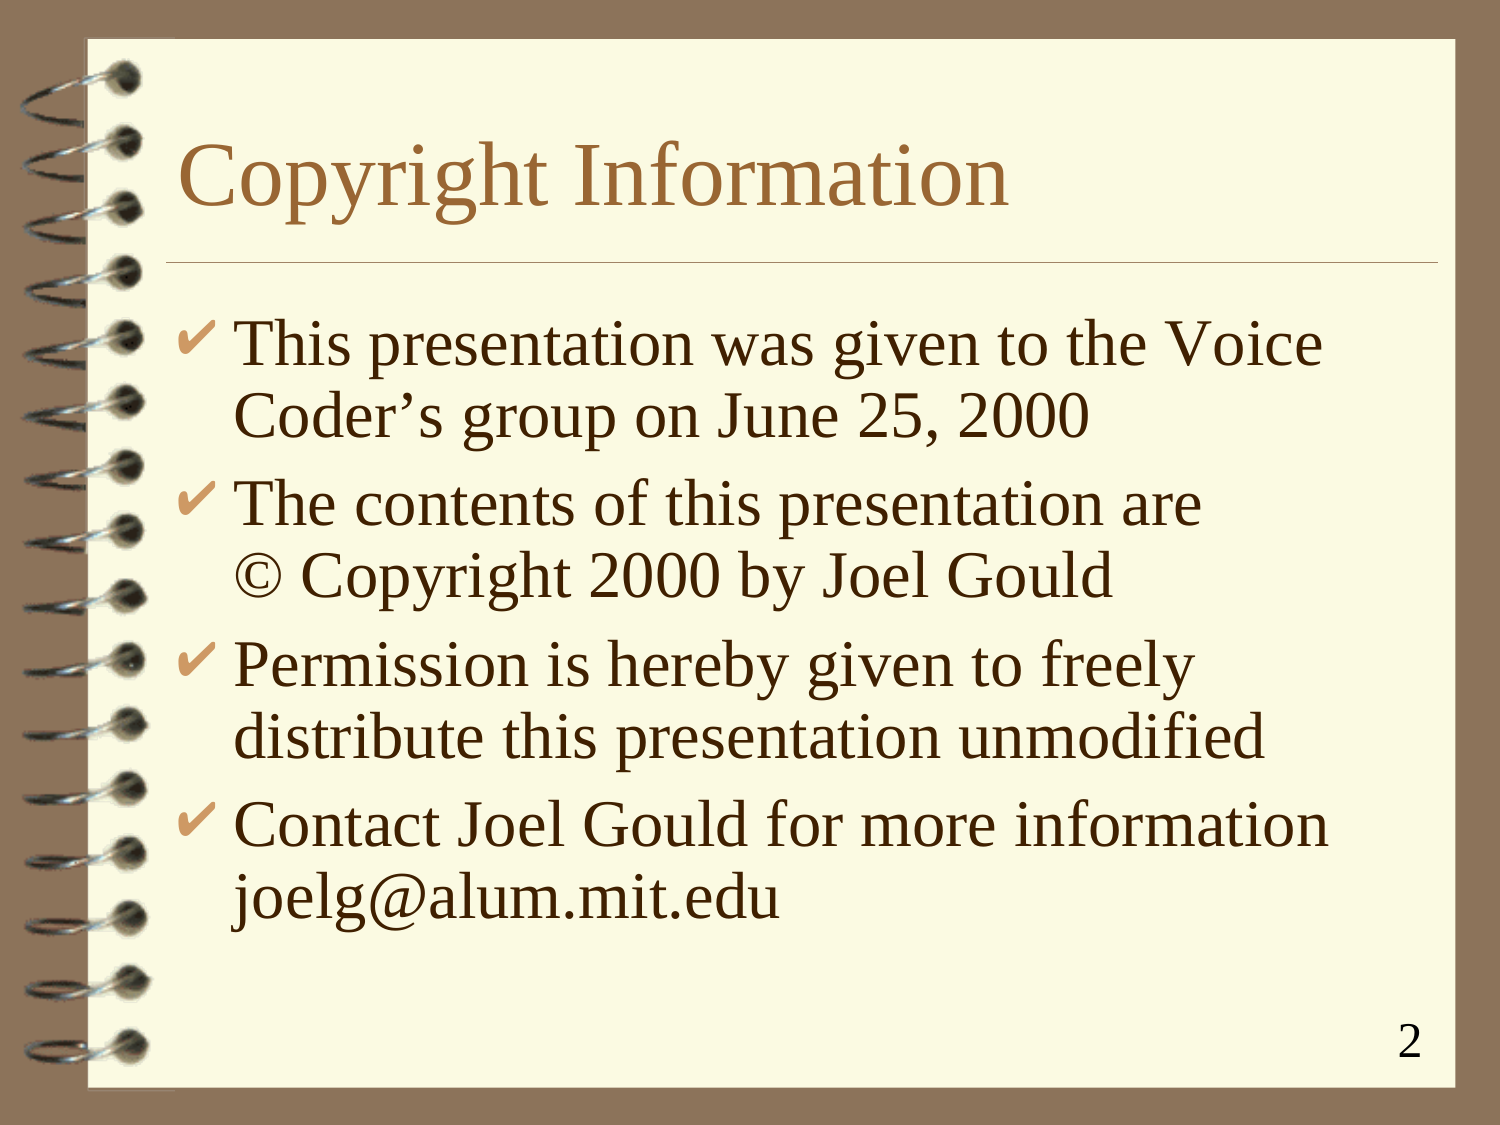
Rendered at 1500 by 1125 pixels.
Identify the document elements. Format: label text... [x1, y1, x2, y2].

picture [0, 0, 175, 1125]
list This presentation was given to the Voice Coder’s group on June 25, 2000 The contents of this presentation are © Copyright 2000 by Joel Gould Permission is hereby given to freely distribute this presentation unmodified Contact Joel Gould for more information joelg@alum.mit.edu [162, 299, 1438, 976]
title Copyright Information [162, 74, 1438, 263]
